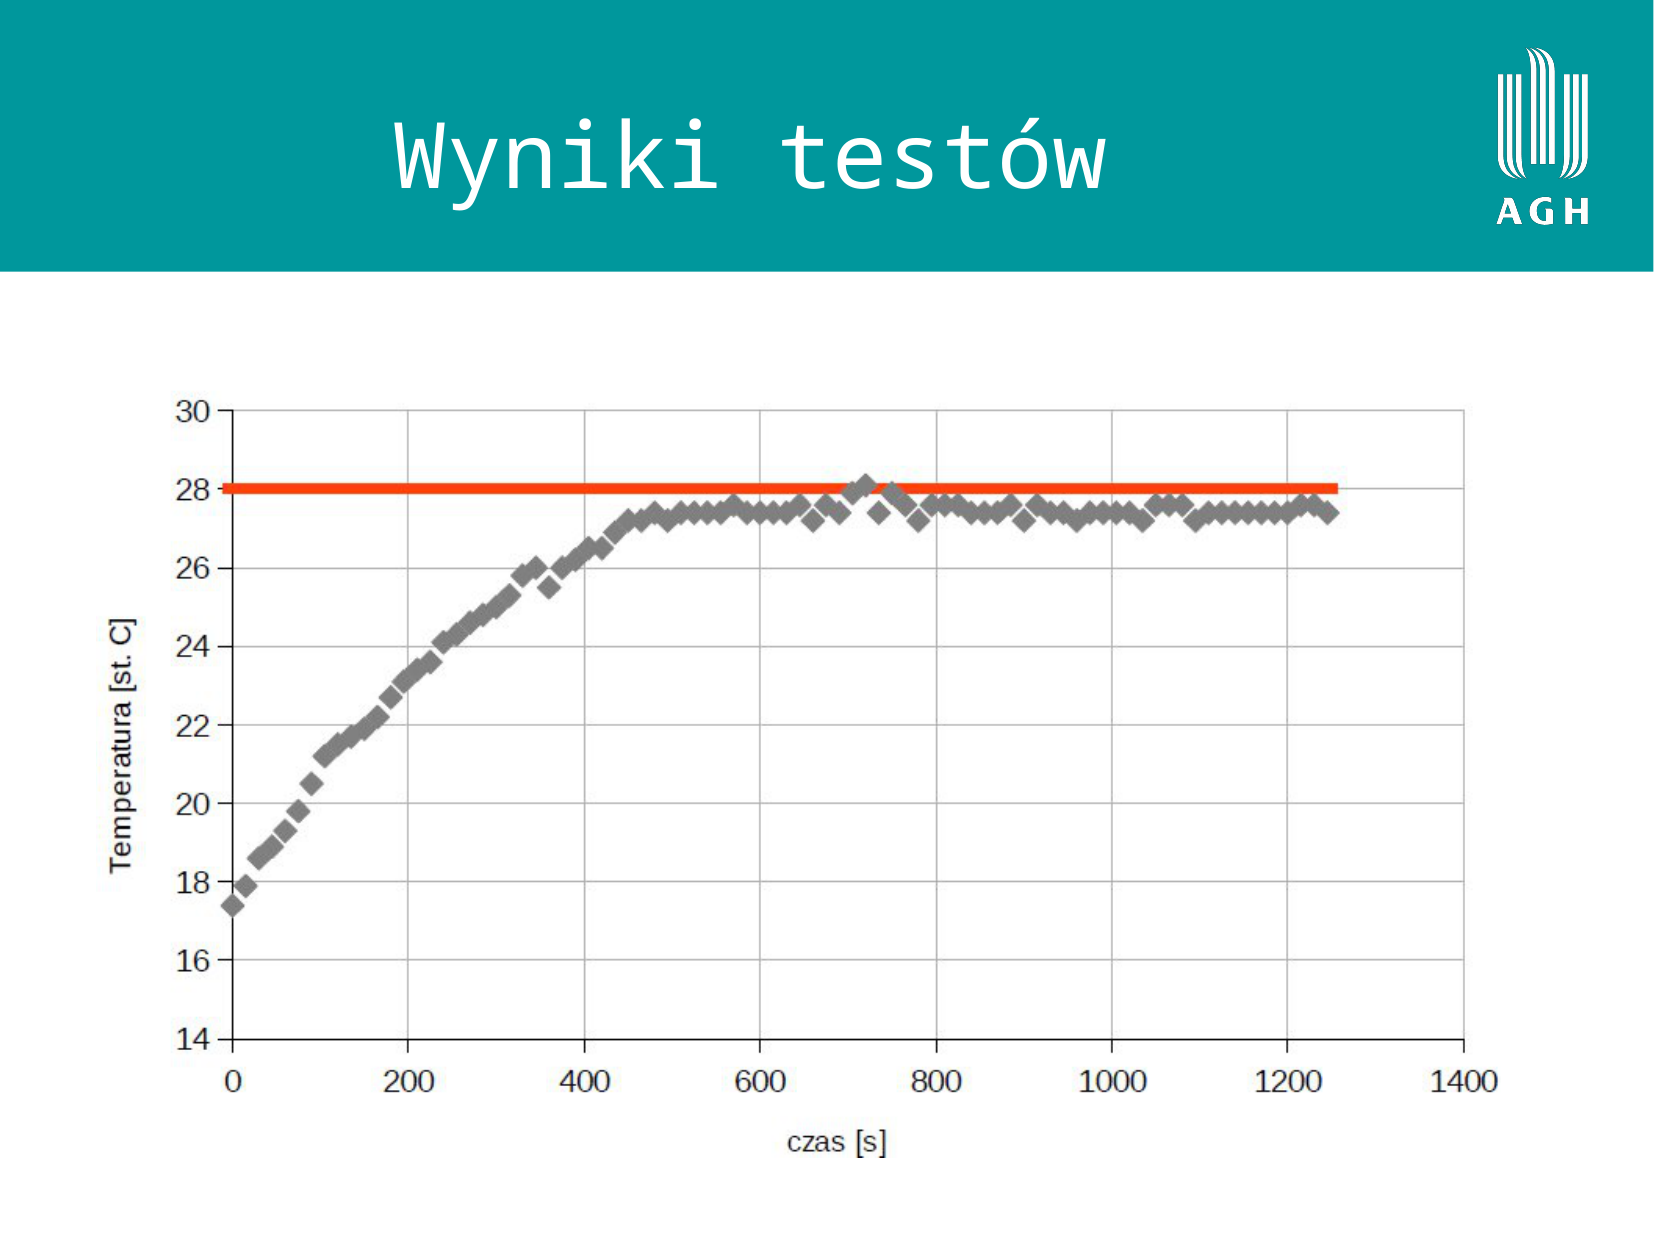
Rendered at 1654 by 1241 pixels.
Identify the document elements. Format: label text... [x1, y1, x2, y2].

picture [96, 366, 1501, 1158]
picture [1496, 47, 1588, 225]
title Wyniki testów [82, 49, 1418, 257]
